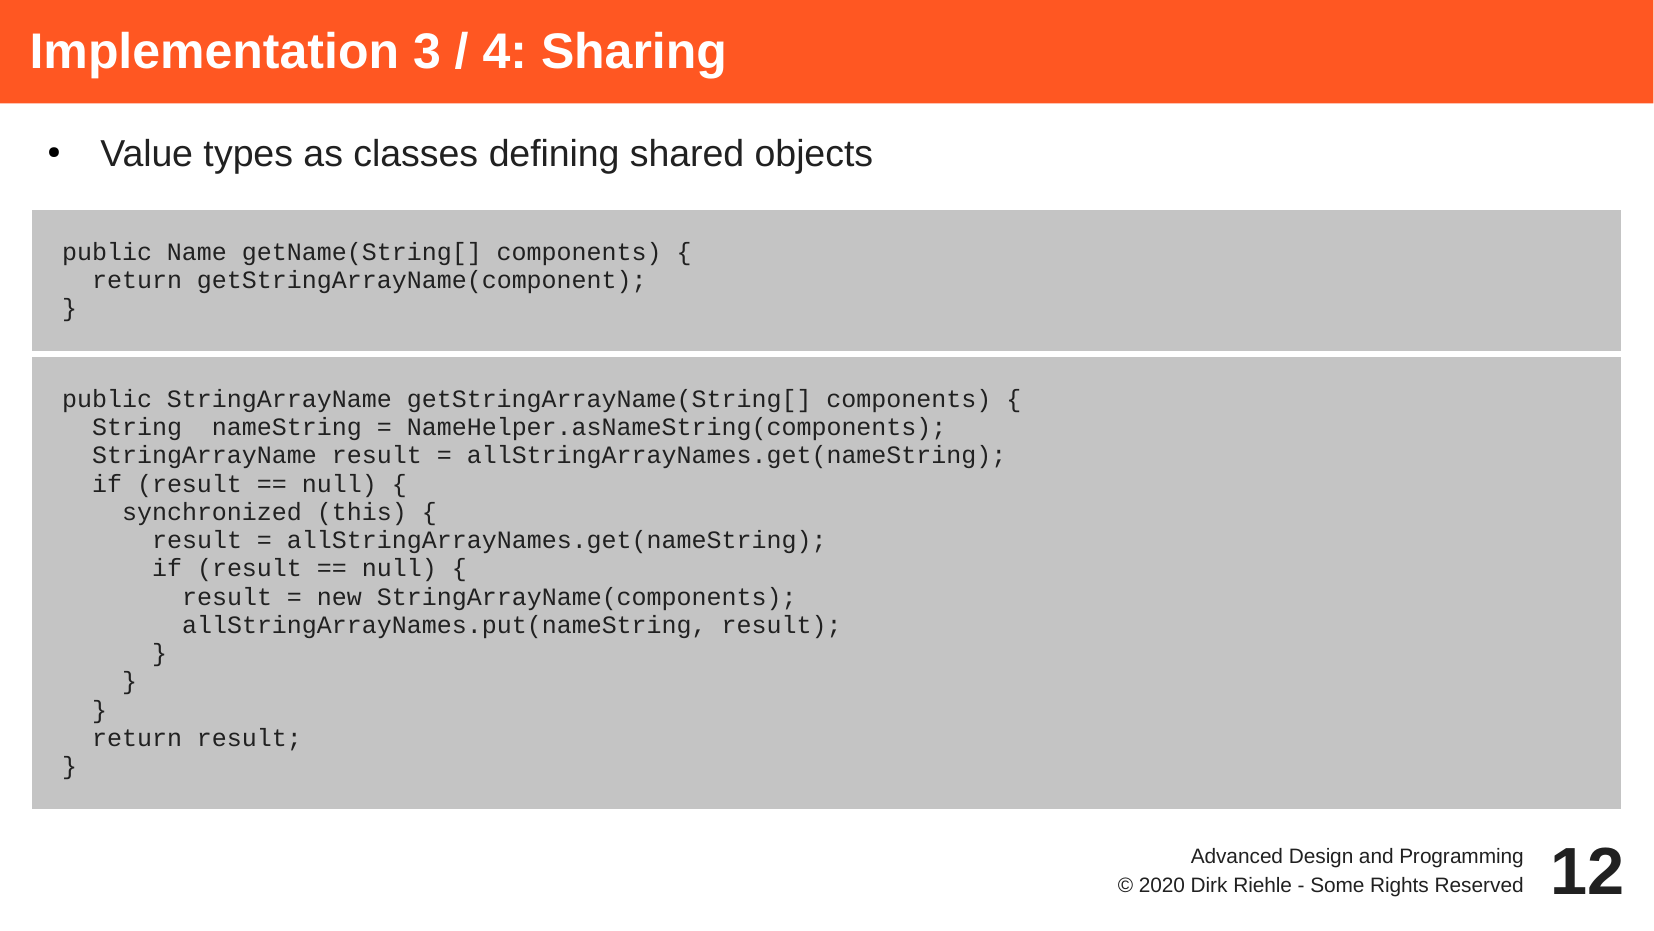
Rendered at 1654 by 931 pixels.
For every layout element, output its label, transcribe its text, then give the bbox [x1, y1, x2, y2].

list public Name getName(String[] components) { return getStringArrayName(component); } [29, 206, 1625, 351]
list public StringArrayName getStringArrayName(String[] components) { String nameString = NameHelper.asNameString(components); StringArrayName result = allStringArrayNames.get(nameString); if (result == null) { synchronized (this) { result = allStringArrayNames.get(nameString); if (result == null) { result = new StringArrayName(components); allStringArrayNames.put(nameString, result); } } } return result; } [29, 354, 1625, 813]
list Value types as classes defining shared objects [29, 132, 1625, 204]
title Implementation 3 / 4: Sharing [0, 0, 1654, 104]
